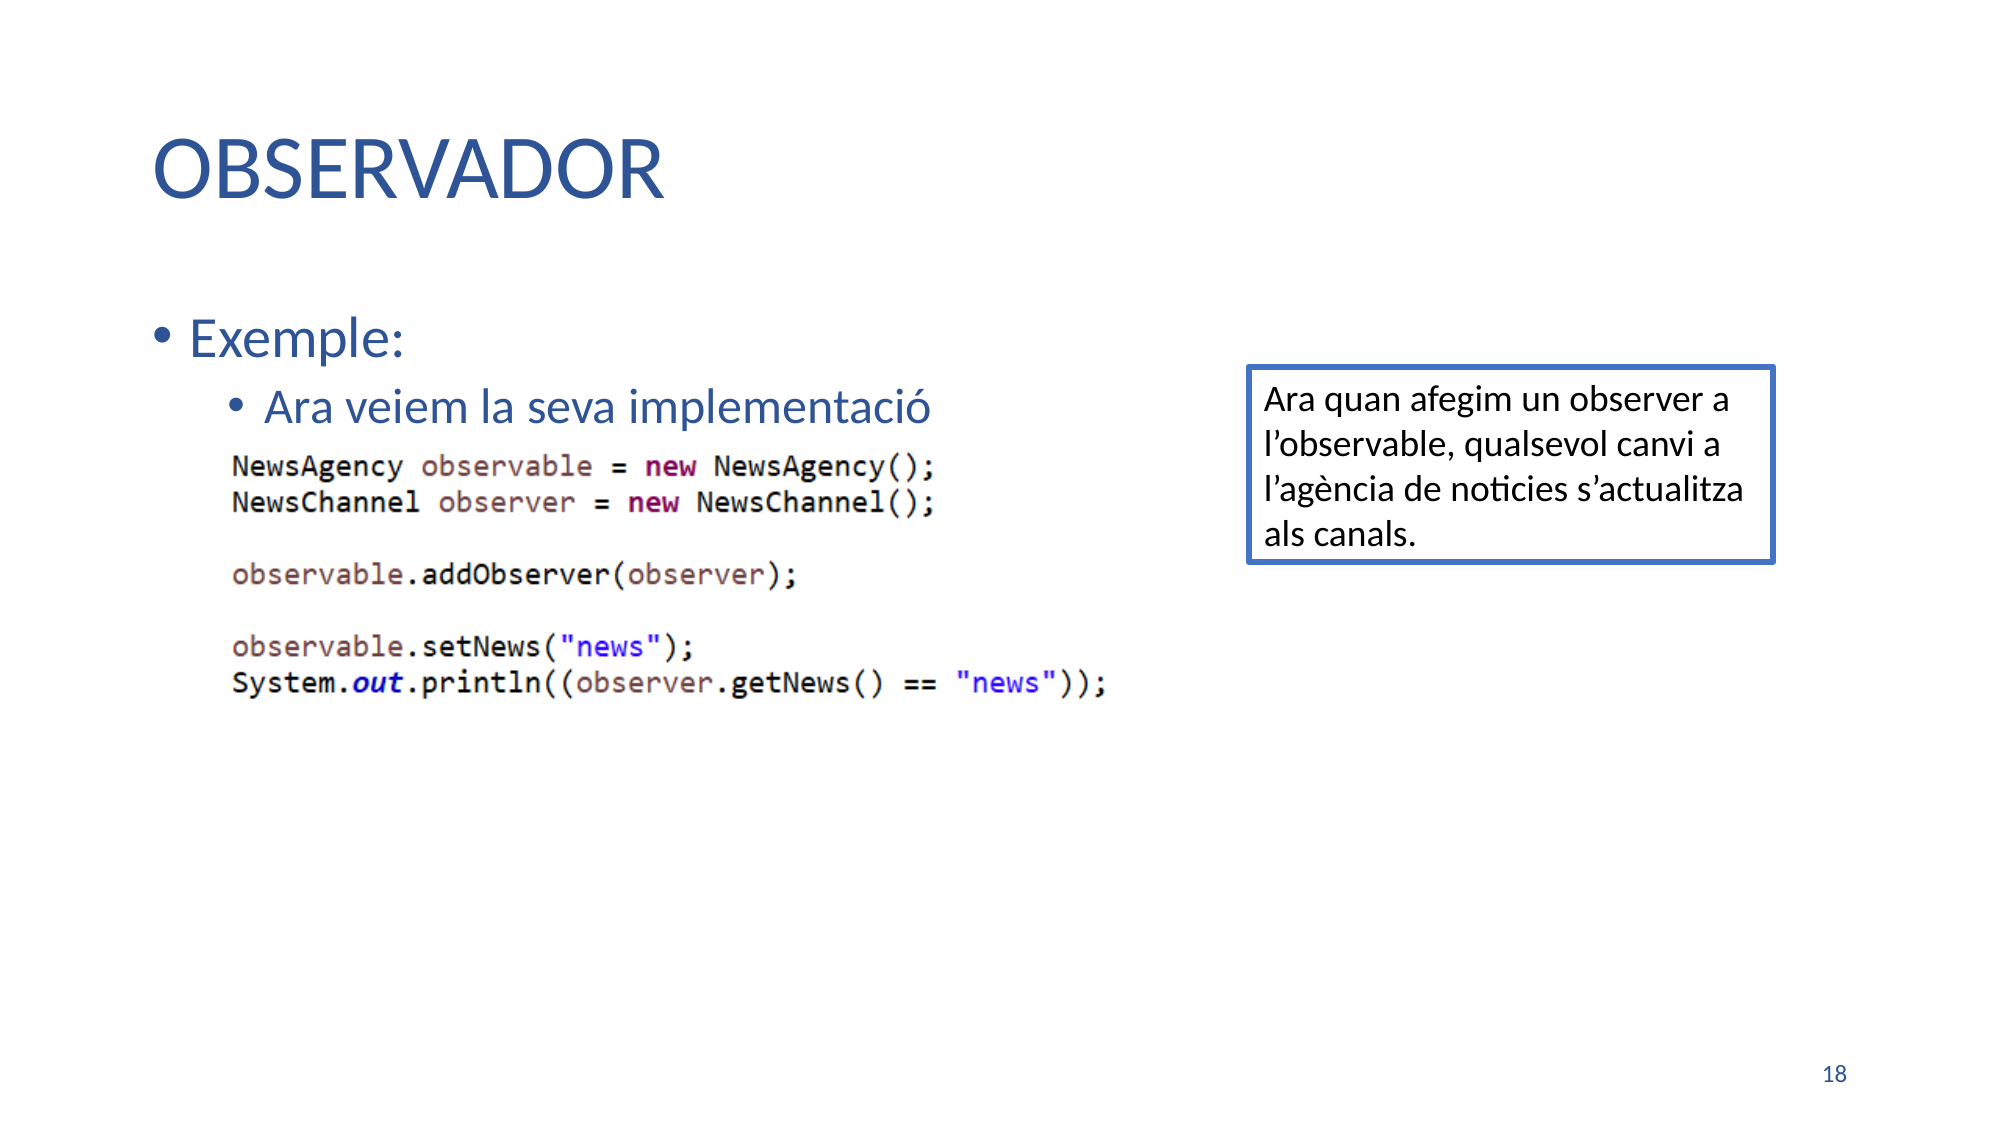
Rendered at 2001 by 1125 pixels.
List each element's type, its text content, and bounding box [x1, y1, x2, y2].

picture [226, 448, 1108, 710]
list Exemple: Ara veiem la seva implementació [137, 299, 1863, 1014]
slide_number <number> [1412, 1042, 1863, 1103]
text_box Ara quan afegim un observer a l’observable, qualsevol canvi a l’agència de noticies s’actualitza als canals. [1248, 366, 1774, 562]
title OBSERVADOR [137, 59, 1863, 278]
